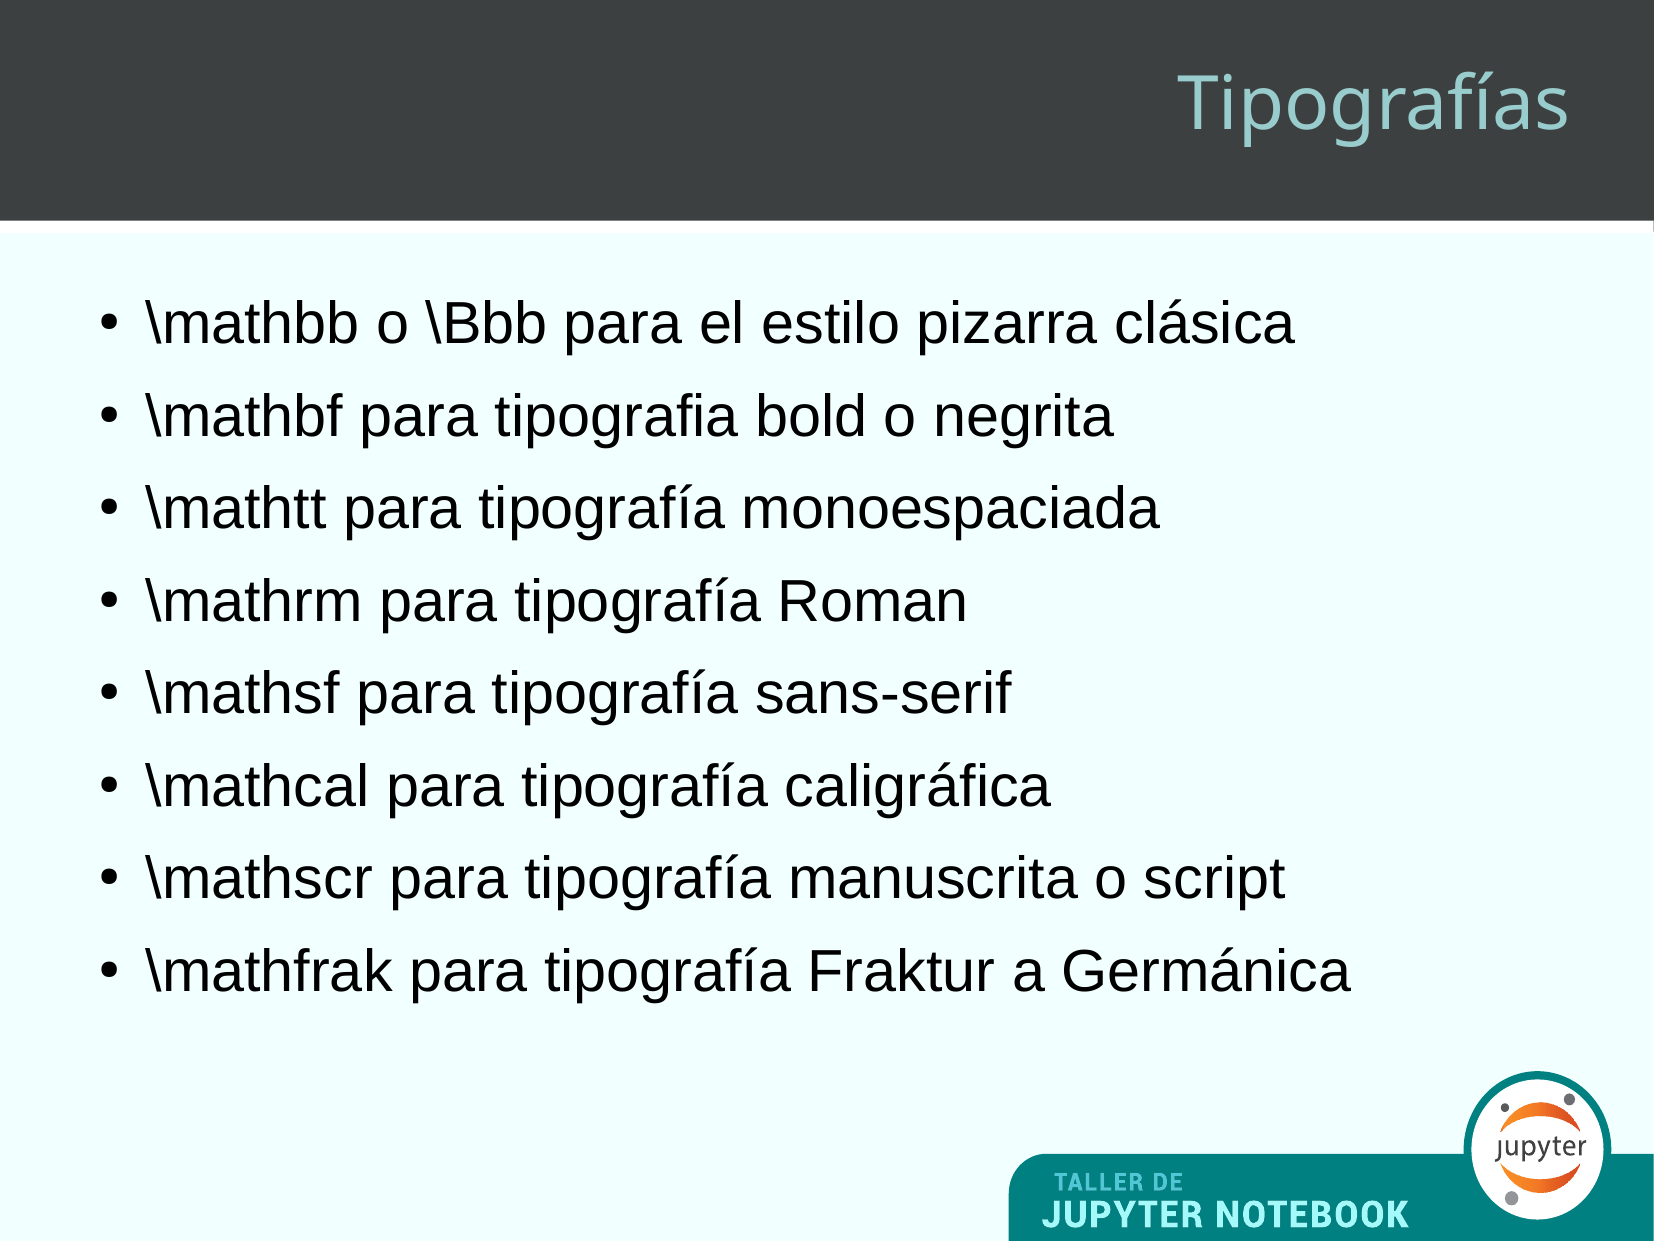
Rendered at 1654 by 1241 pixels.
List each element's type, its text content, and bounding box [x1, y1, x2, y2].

list \mathbb o \Bbb para el estilo pizarra clásica \mathbf para tipografia bold o negrita \mathtt para tipografía monoespaciada \mathrm para tipografía Roman \mathsf para tipografía sans-serif \mathcal para tipografía caligráfica \mathscr para tipografía manuscrita o script \mathfrak para tipografía Fraktur a Germánica [82, 290, 1571, 1010]
title Tipografías [82, 49, 1571, 257]
